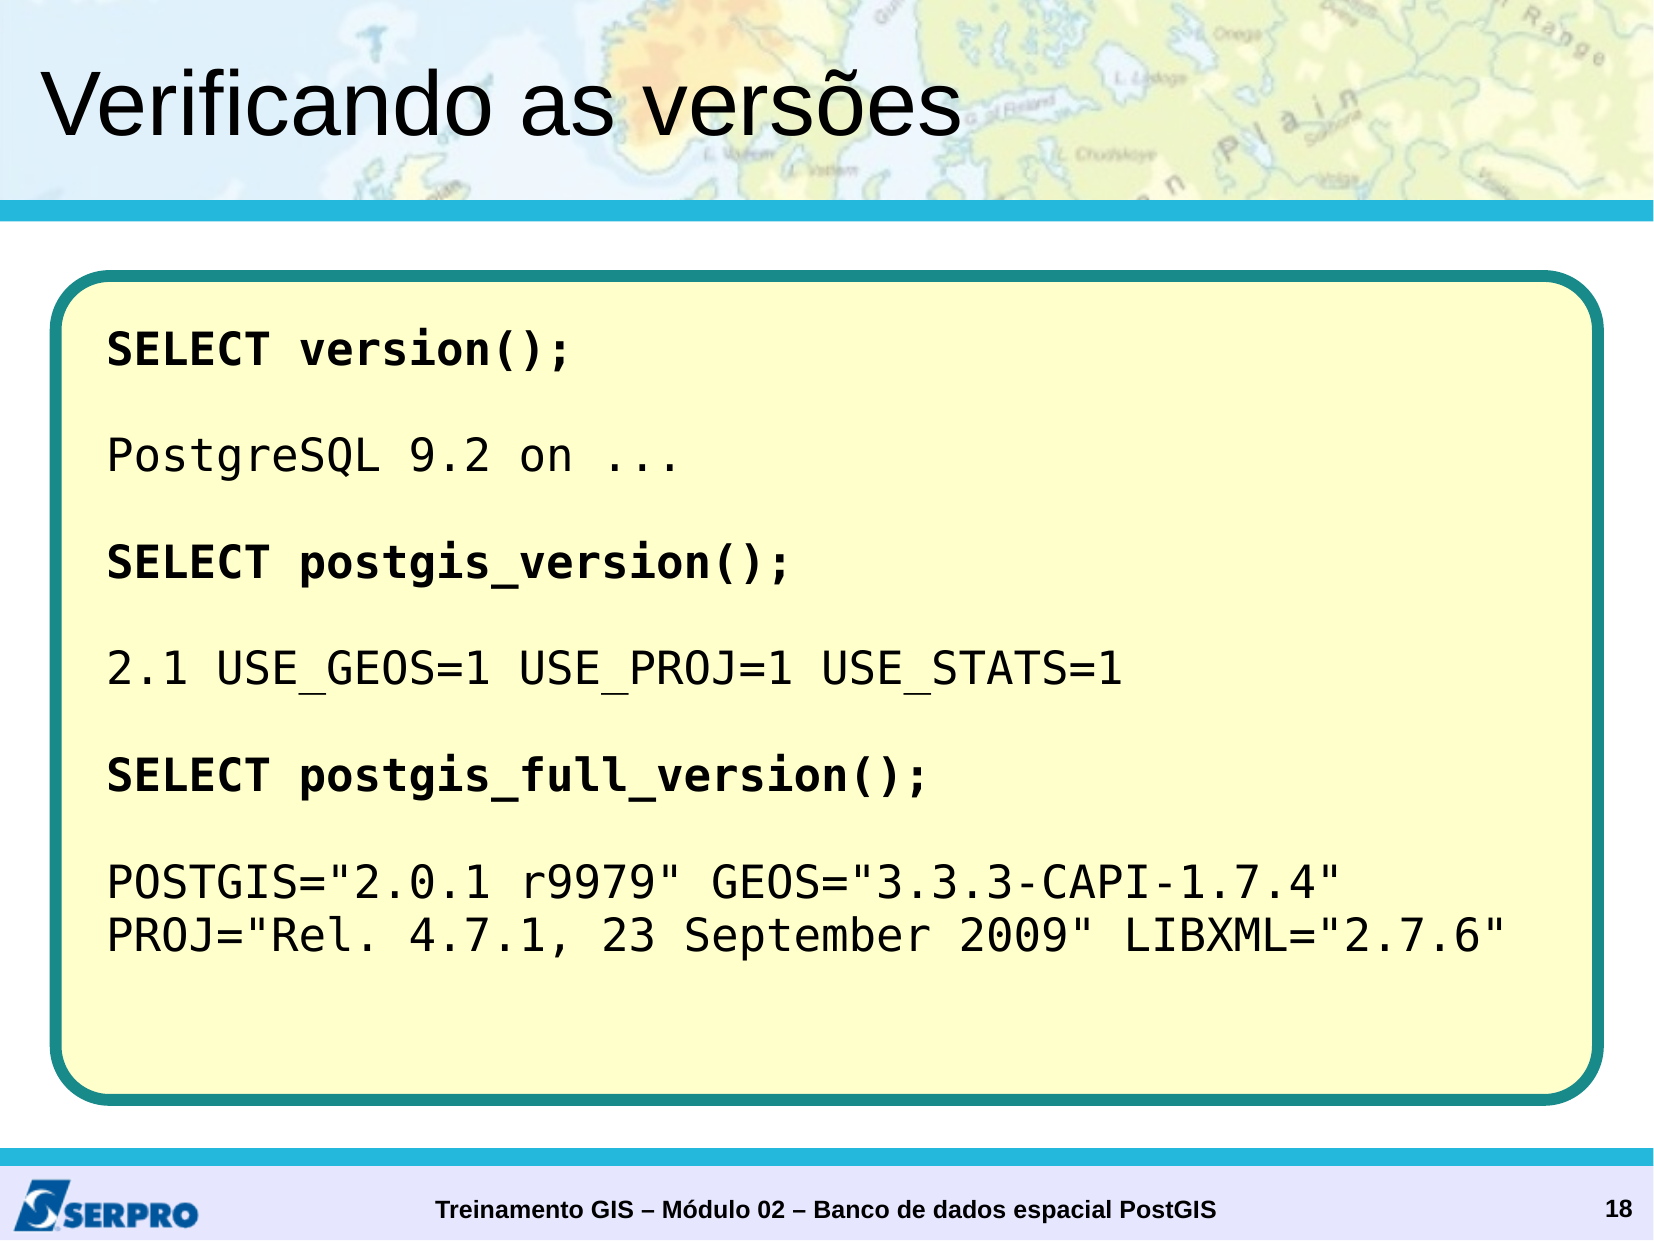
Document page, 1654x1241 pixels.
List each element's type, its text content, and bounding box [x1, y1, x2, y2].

text_box SELECT version(); PostgreSQL 9.2 on ... SELECT postgis_version(); 2.1 USE_GEOS=1 USE_PROJ=1 USE_STATS=1 SELECT postgis_full_version(); POSTGIS="2.0.1 r9979" GEOS="3.3.3-CAPI-1.7.4" PROJ="Rel. 4.7.1, 23 September 2009" LIBXML="2.7.6" [91, 315, 1563, 970]
text_box [55, 276, 1598, 1100]
picture [10, 1177, 201, 1235]
title Verificando as versões [40, 49, 1614, 159]
